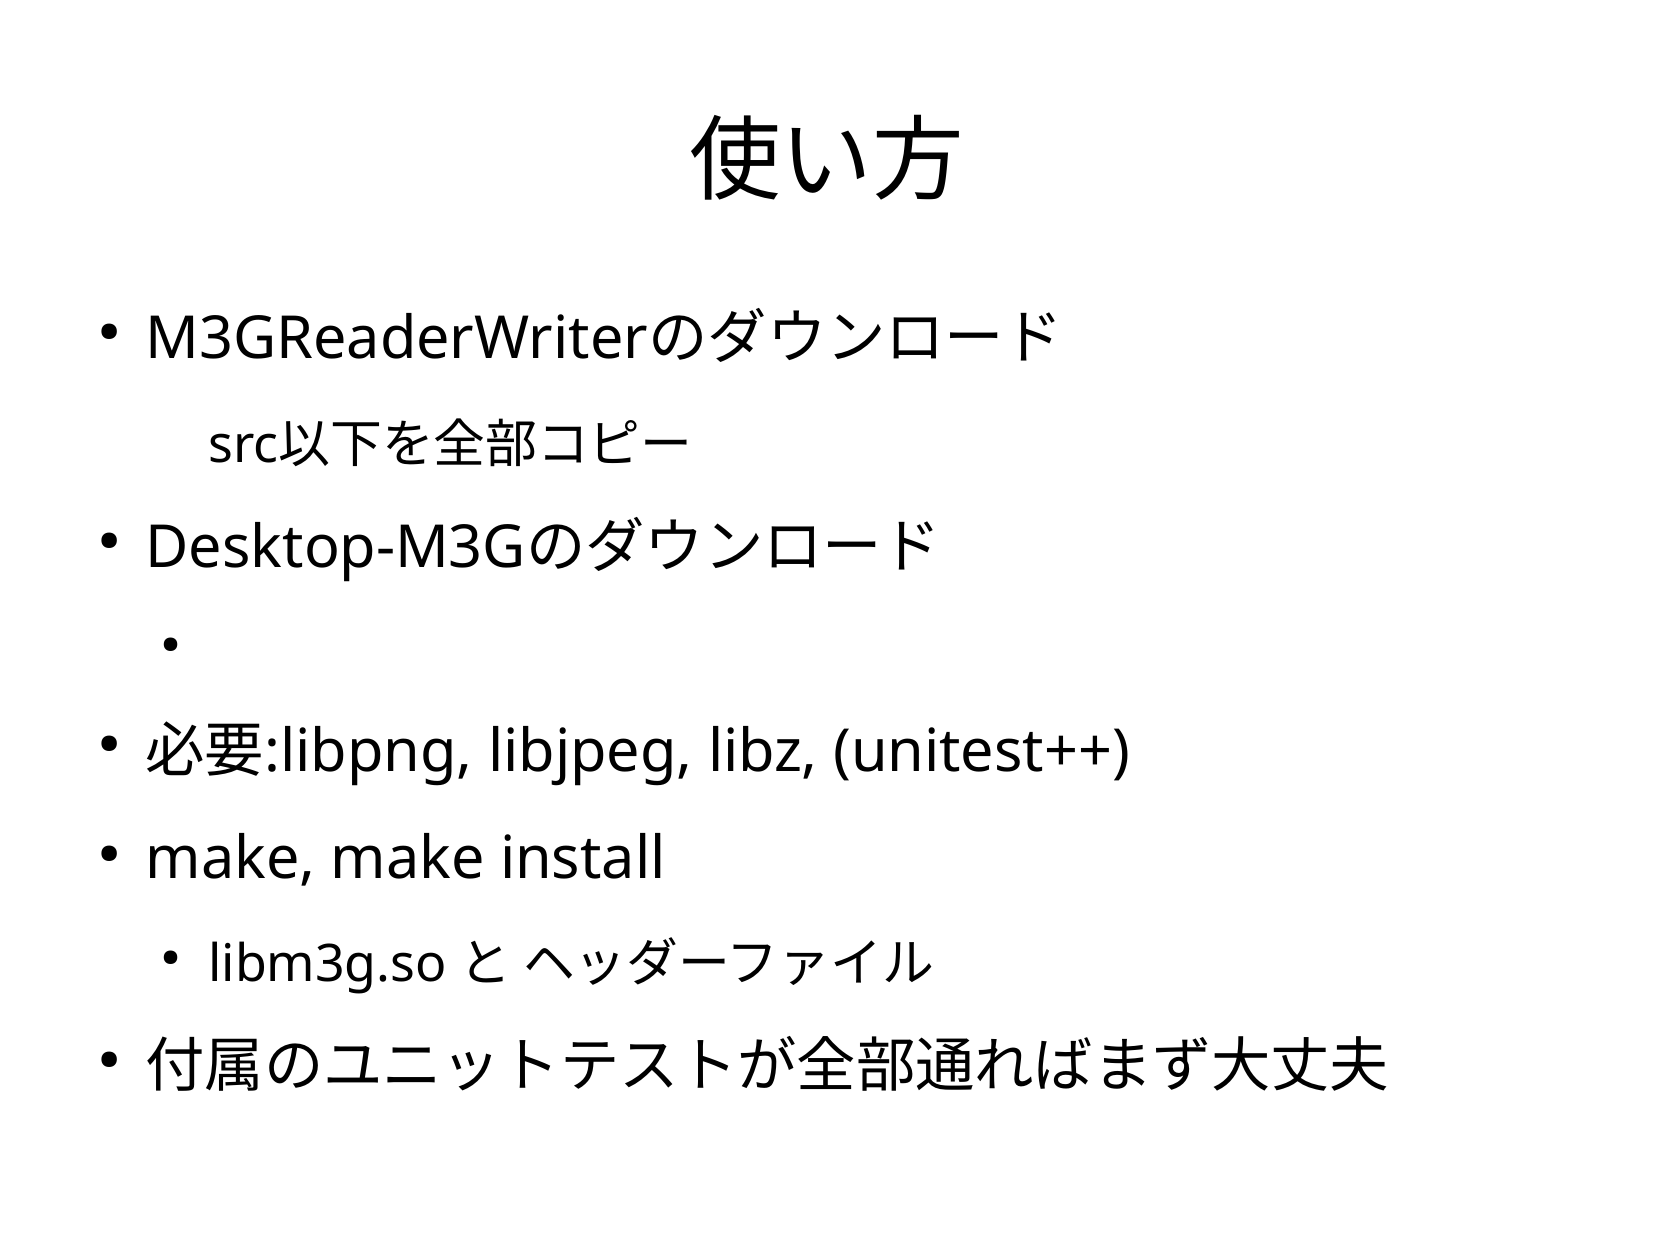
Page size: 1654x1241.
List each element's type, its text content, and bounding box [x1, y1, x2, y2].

list M3GReaderWriterのダウンロード src以下を全部コピー Desktop-M3Gのダウンロード 必要:libpng, libjpeg, libz, (unitest++) make, make install libm3g.so と ヘッダーファイル 付属のユニットテストが全部通ればまず大丈夫 [82, 290, 1571, 1109]
title 使い方 [82, 56, 1571, 250]
